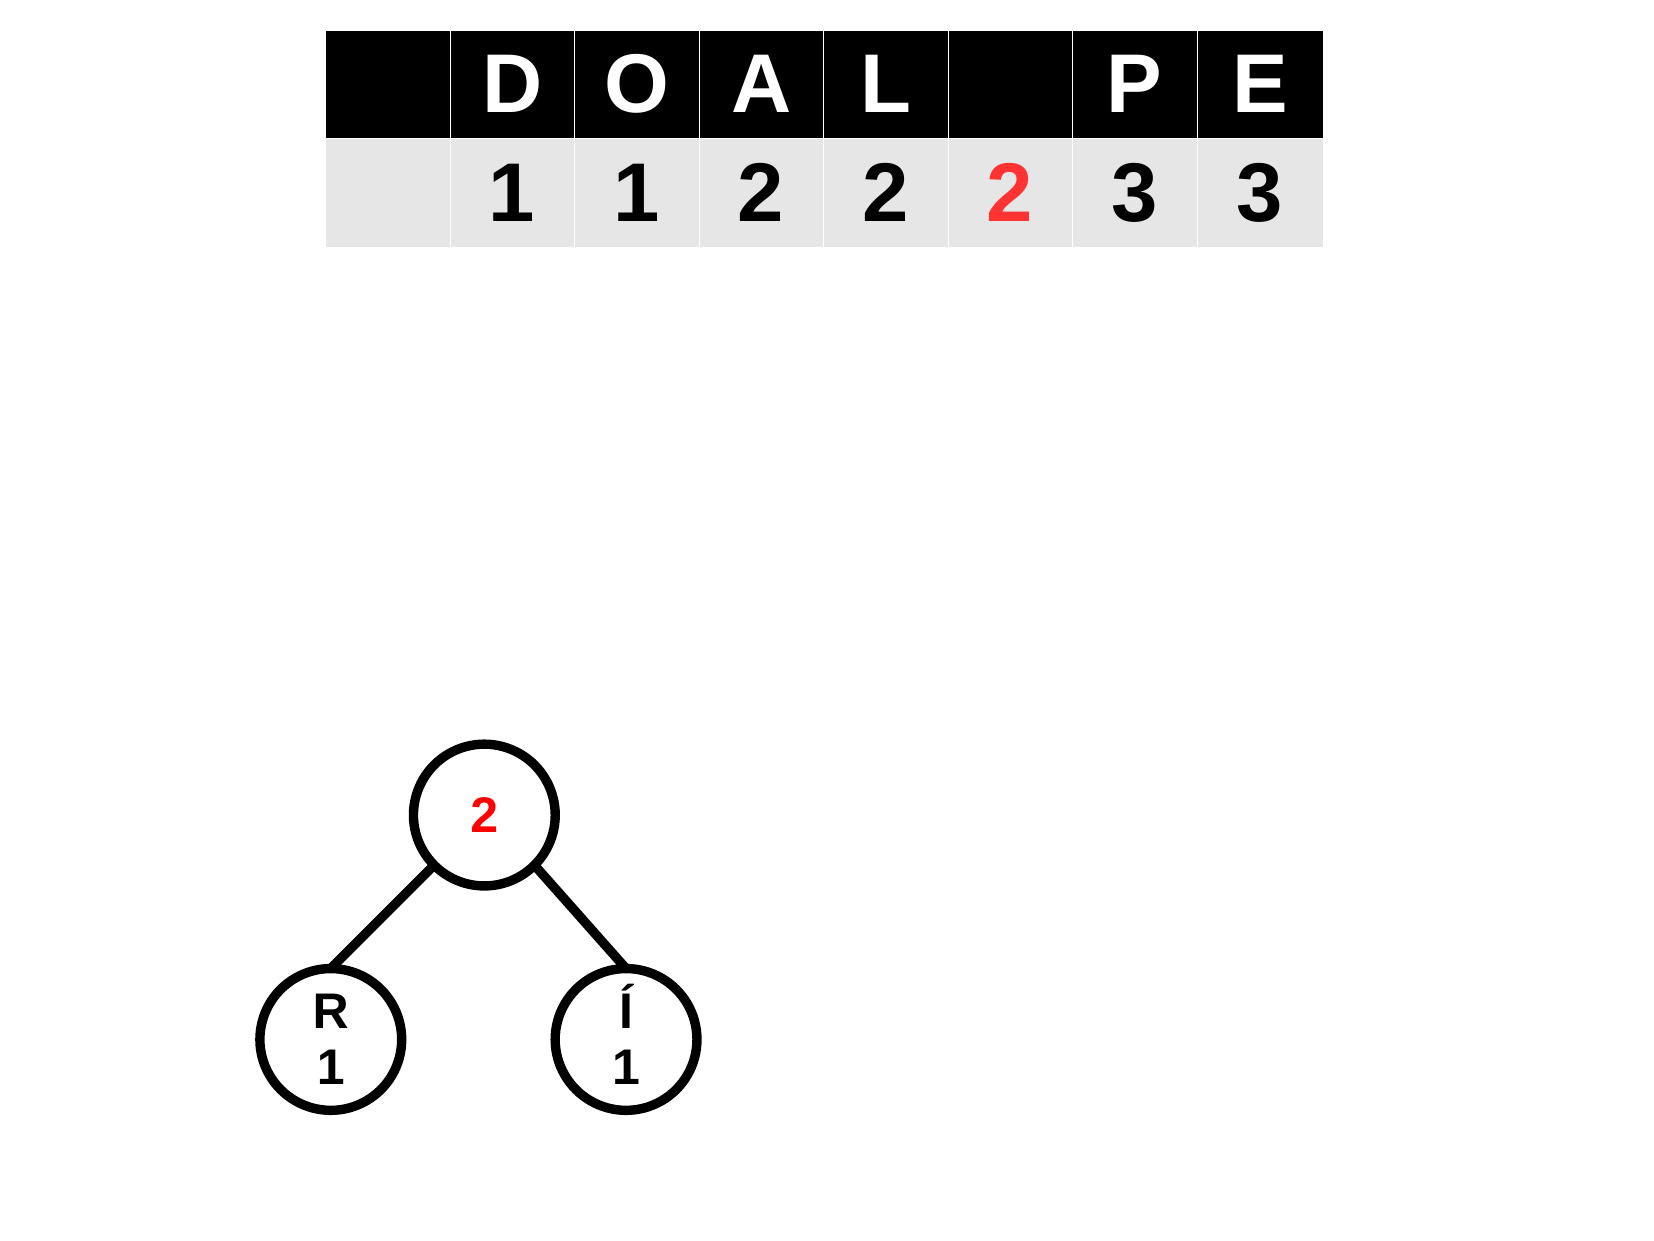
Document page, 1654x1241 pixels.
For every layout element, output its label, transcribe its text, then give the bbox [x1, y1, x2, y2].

table_header D [451, 31, 574, 138]
table_cell 3 [1073, 139, 1197, 247]
table_header [326, 31, 450, 138]
table_header [949, 31, 1072, 138]
text_box 2 [413, 744, 556, 886]
text_box R 1 [259, 968, 402, 1111]
table_header E [1198, 31, 1323, 138]
table_cell 1 [575, 139, 699, 247]
table_cell 2 [824, 139, 948, 247]
table_cell [326, 139, 450, 247]
table_header A [700, 31, 823, 138]
table_header P [1073, 31, 1197, 138]
table_header L [824, 31, 948, 138]
table_header O [575, 31, 699, 138]
table_cell 2 [700, 139, 823, 247]
table_cell 3 [1198, 139, 1323, 247]
text_box Í 1 [555, 968, 697, 1111]
table_cell 1 [451, 139, 574, 247]
table_cell 2 [949, 139, 1072, 247]
